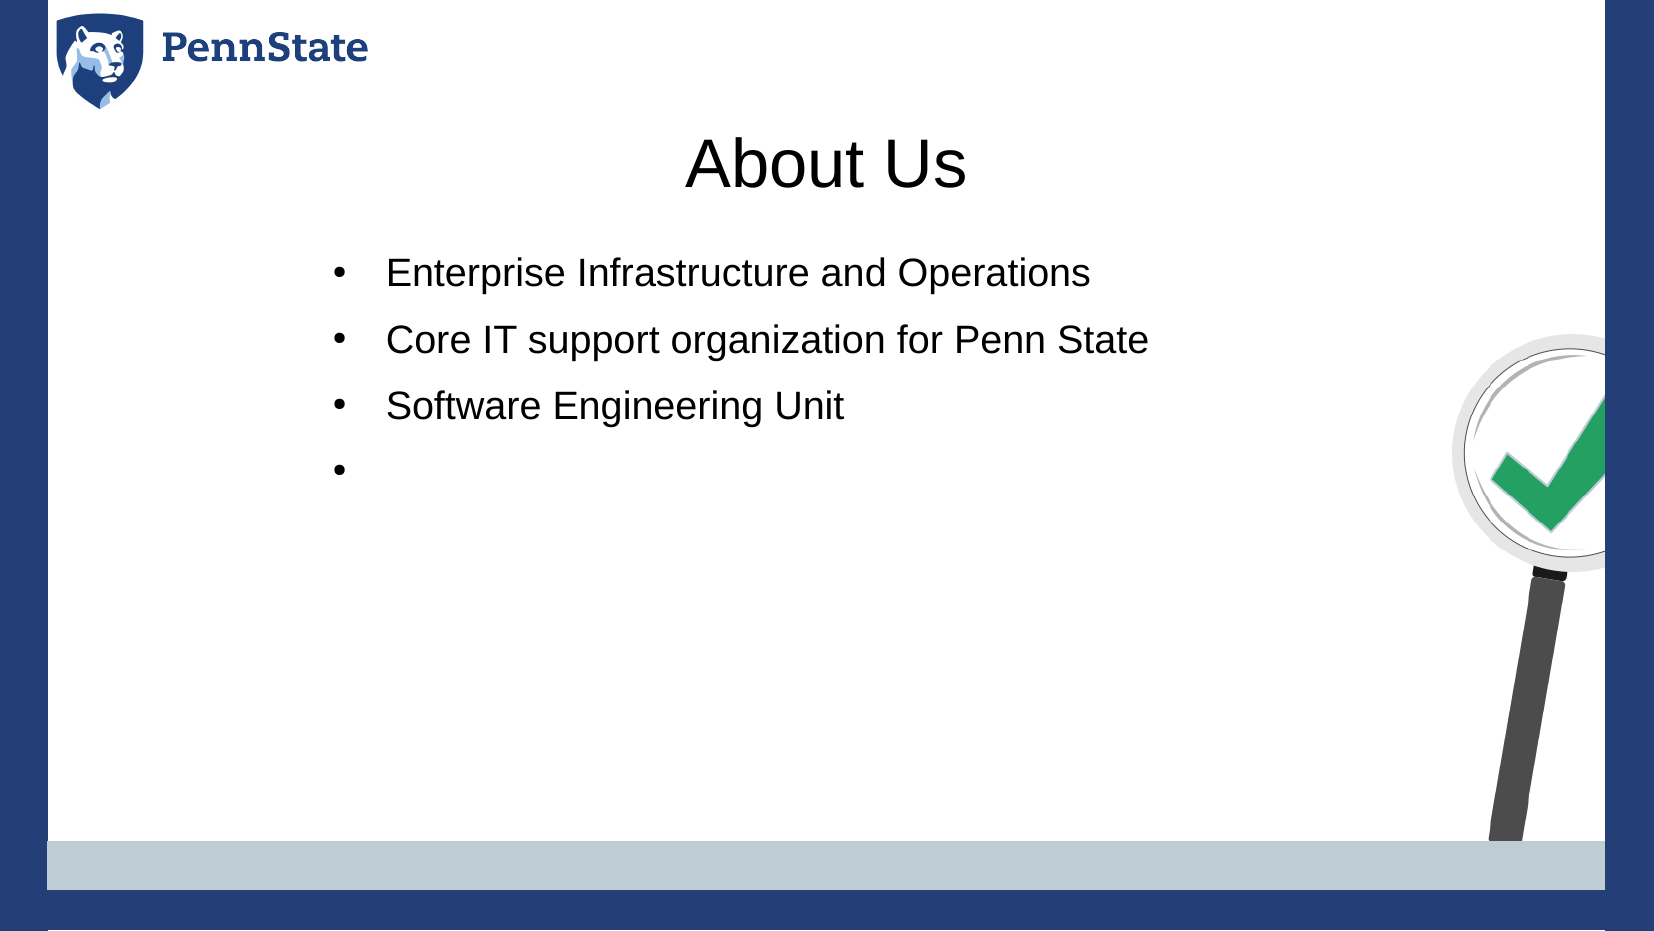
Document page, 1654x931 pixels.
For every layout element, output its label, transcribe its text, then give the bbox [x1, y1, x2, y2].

picture [1452, 334, 1605, 841]
text_box [570, 236, 600, 314]
picture [48, 0, 411, 152]
title About Us [82, 85, 1571, 242]
list Enterprise Infrastructure and Operations Core IT support organization for Penn State Software Engineering Unit [315, 251, 1351, 691]
